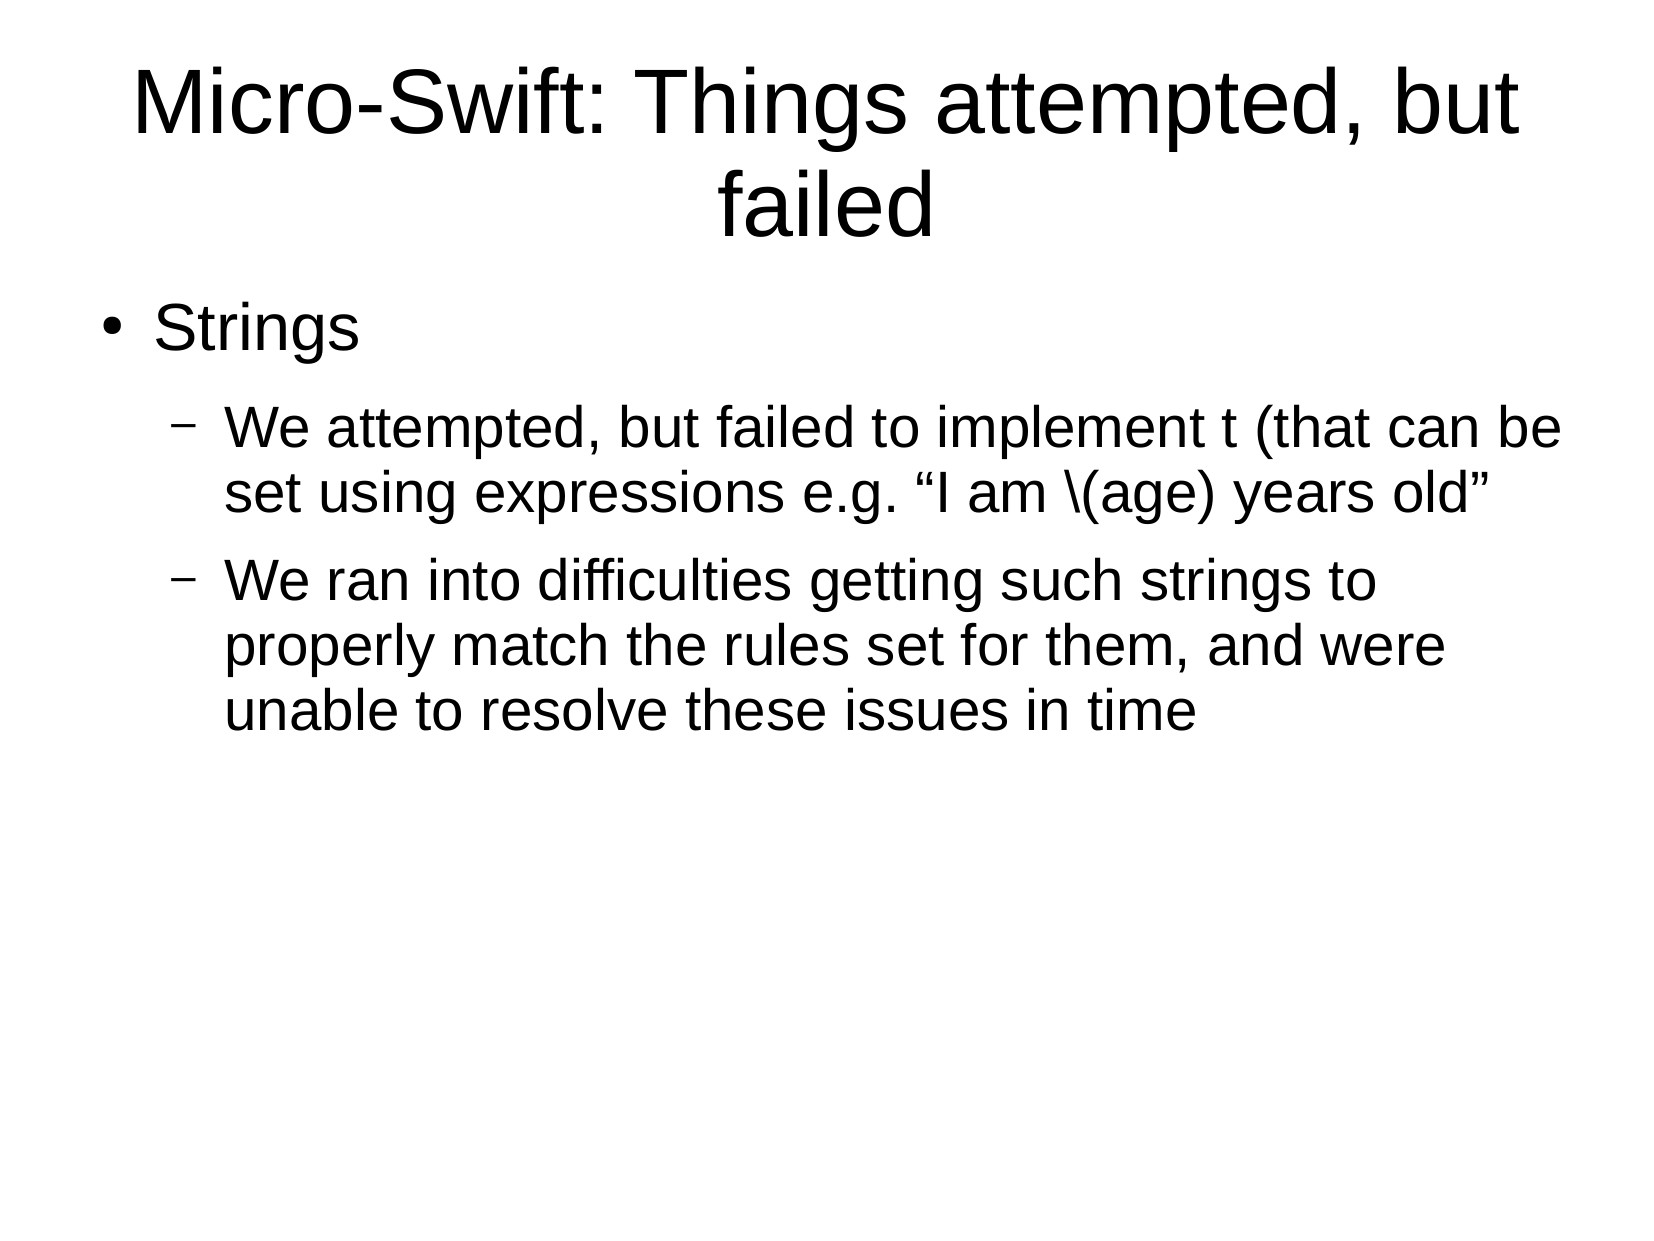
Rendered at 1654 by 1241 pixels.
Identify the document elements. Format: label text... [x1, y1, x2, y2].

title Micro-Swift: Things attempted, but failed [82, 39, 1571, 267]
list Strings We attempted, but failed to implement t (that can be set using expressions e.g. “I am \(age) years old” We ran into difficulties getting such strings to properly match the rules set for them, and were unable to resolve these issues in time [82, 290, 1571, 1010]
